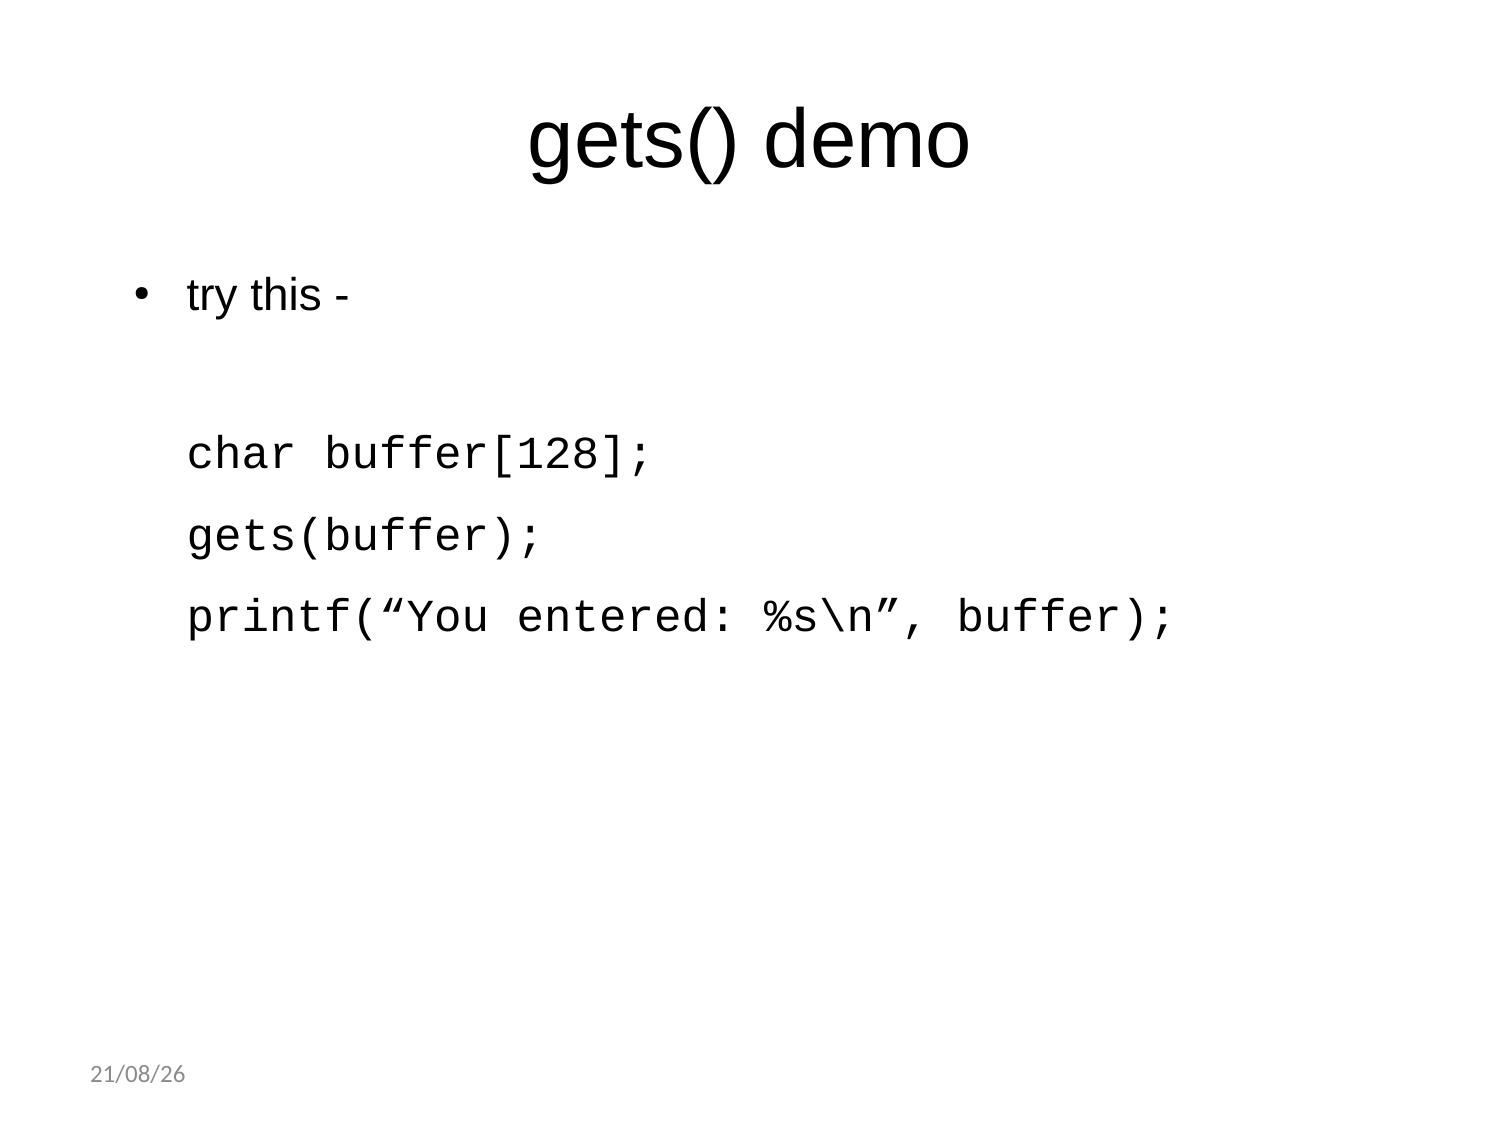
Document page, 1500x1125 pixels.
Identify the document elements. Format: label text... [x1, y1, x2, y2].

title gets() demo [75, 44, 1425, 233]
list try this - char buffer[128]; gets(buffer); printf(“You entered: %s\n”, buffer); [115, 268, 1436, 1061]
